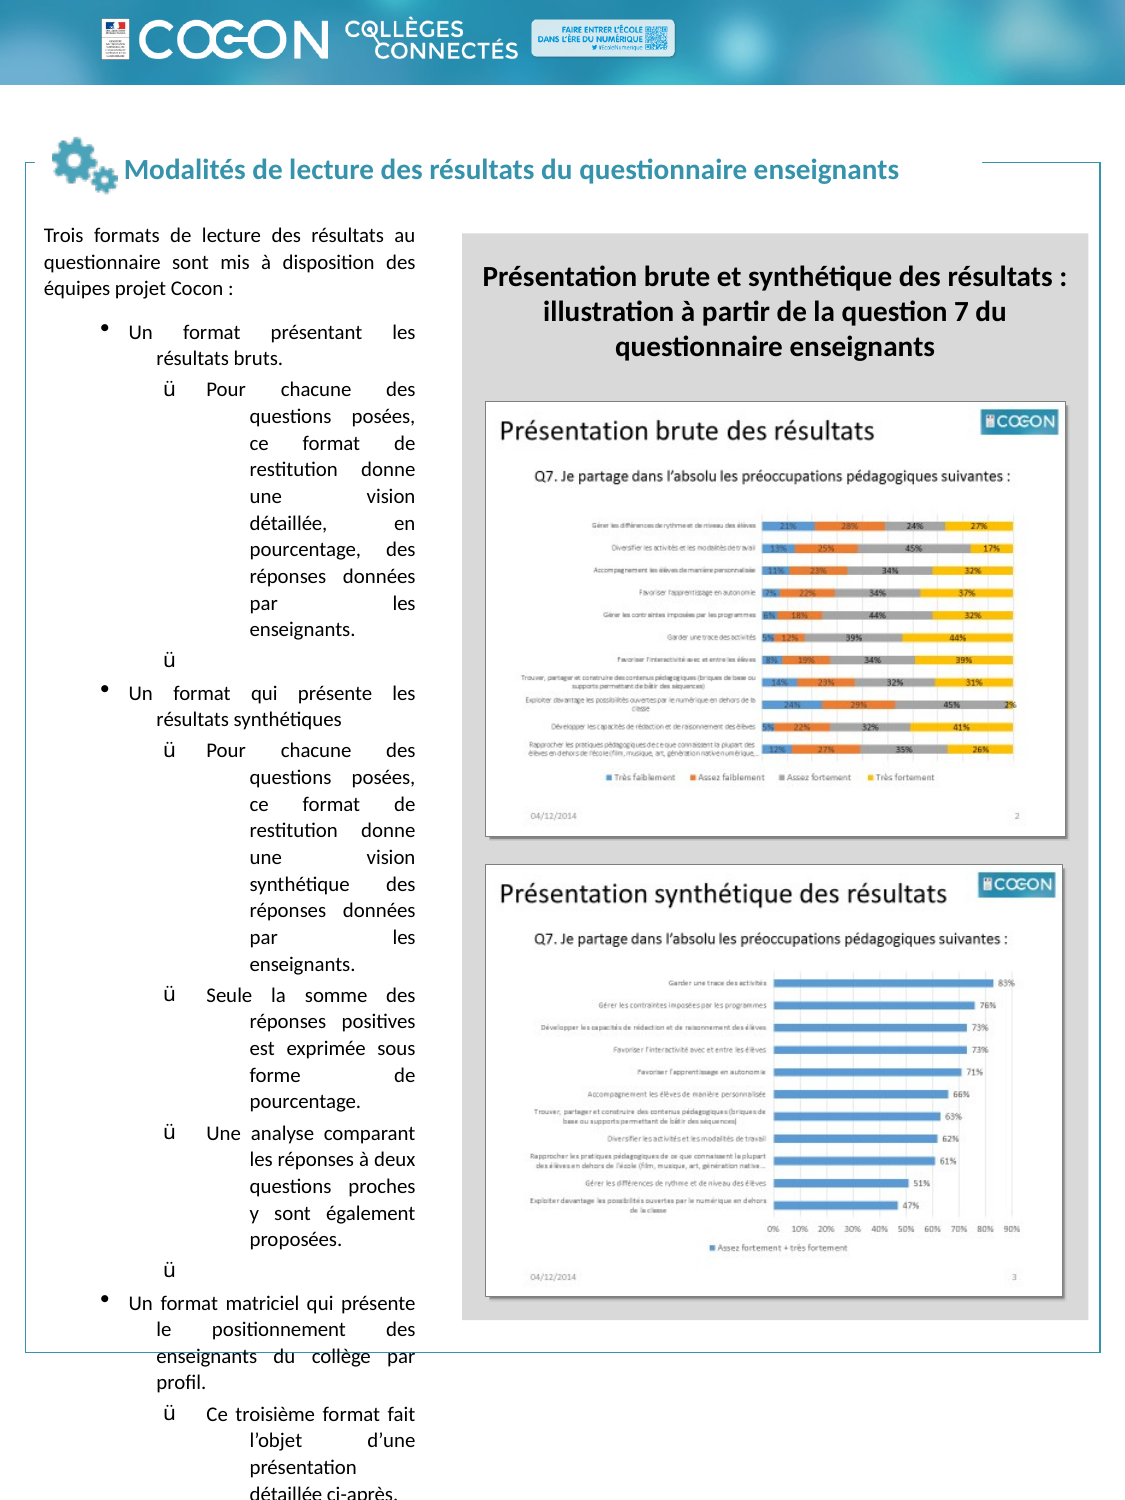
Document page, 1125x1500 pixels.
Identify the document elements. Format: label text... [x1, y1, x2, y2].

text_box Modalités de lecture des résultats du questionnaire enseignants [34, 127, 983, 210]
text_box [25, 162, 1101, 1353]
picture [0, 0, 1125, 85]
picture [485, 401, 1065, 836]
text_box Présentation brute et synthétique des résultats : illustration à partir de la question 7 du questionnaire enseignants [462, 235, 1089, 343]
picture [485, 864, 1062, 1297]
text_box Trois formats de lecture des résultats au questionnaire sont mis à disposition des équipes projet Cocon : Un format présentant les résultats bruts. Pour chacune des questions posées, ce format de restitution donne une vision détaillée, en pourcentage, des réponses données par les enseignants. Un format qui présente les résultats synthétiques Pour chacune des questions posées, ce format de restitution donne une vision synthétique des réponses données par les enseignants. Seule la somme des réponses positives est exprimée sous forme de pourcentage. Une analyse comparant les réponses à deux questions proches y sont également proposées. Un format matriciel qui présente le positionnement des enseignants du collège par profil. Ce troisième format fait l’objet d’une présentation détaillée ci-après. [28, 139, 431, 1136]
picture [52, 134, 118, 200]
